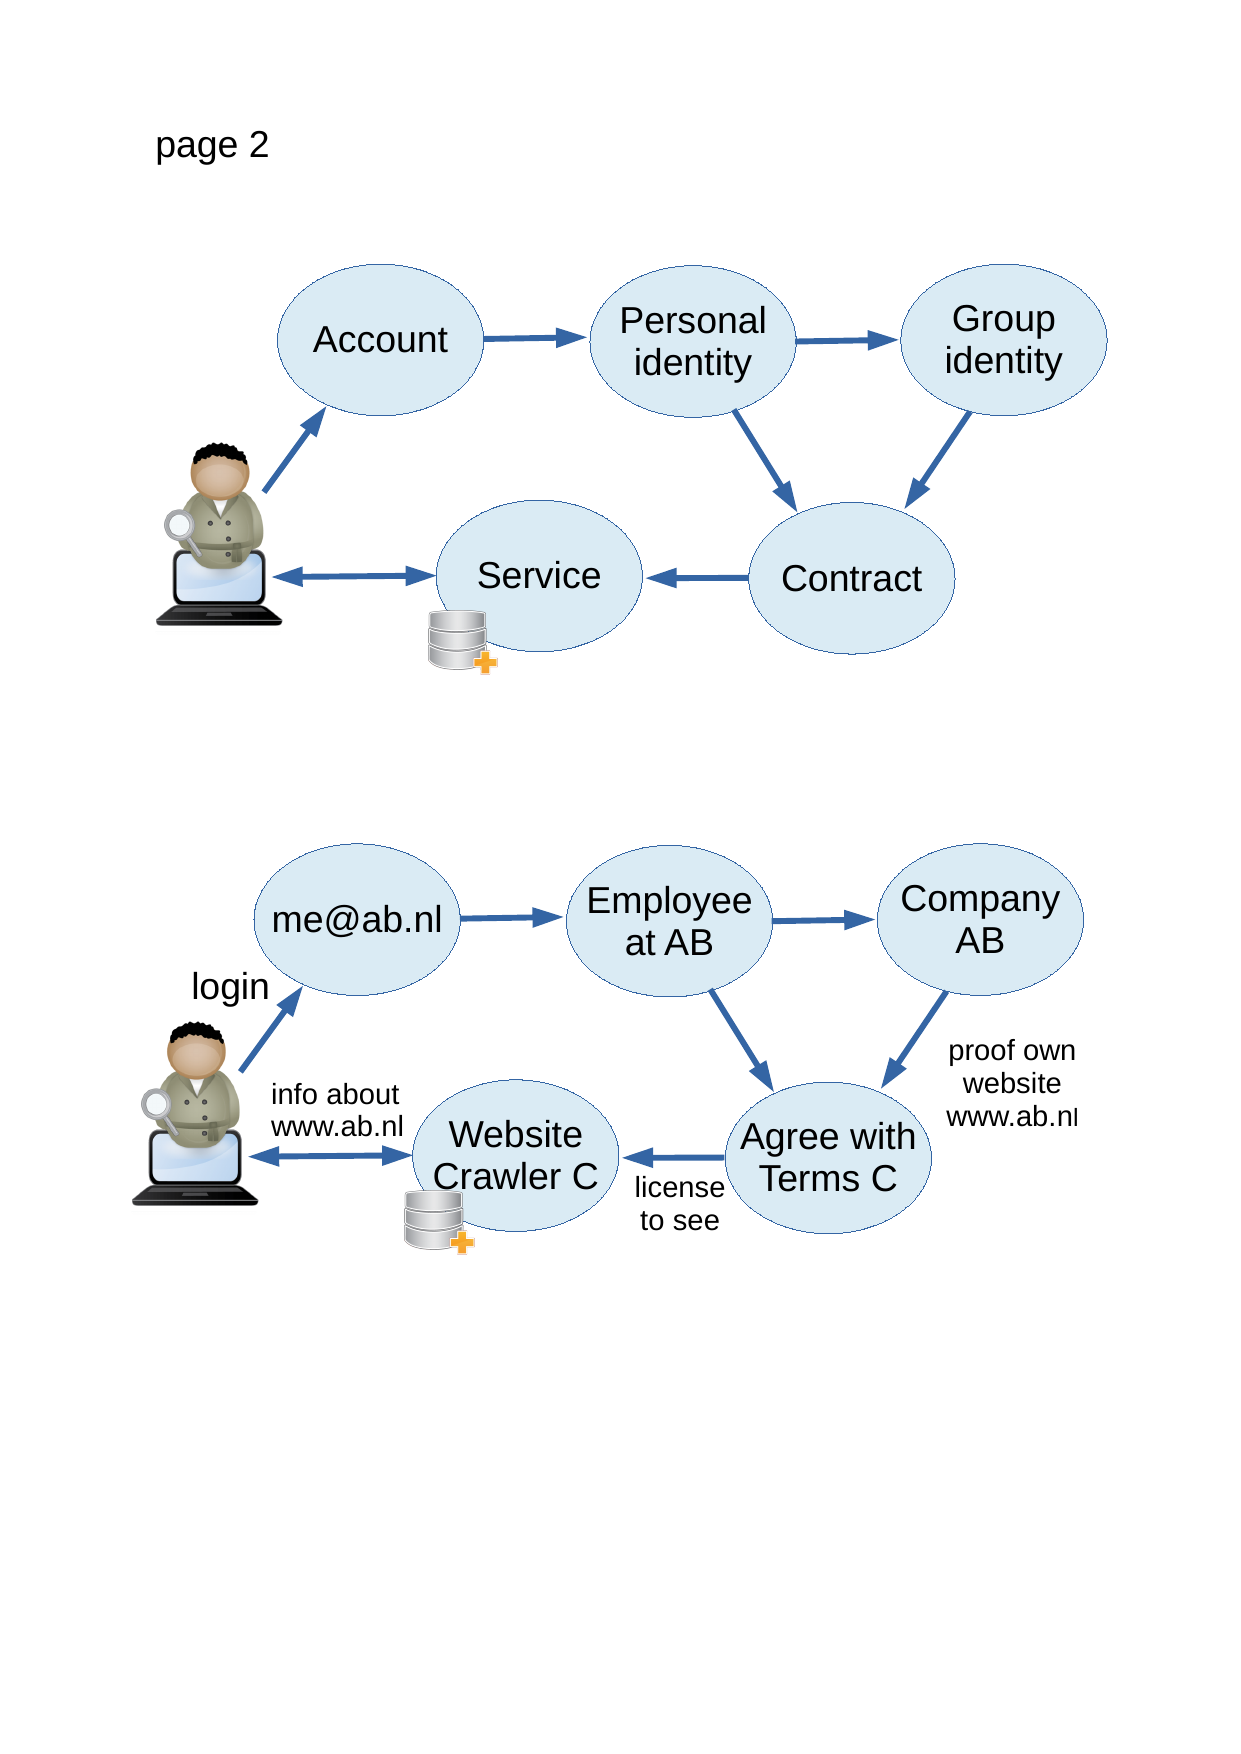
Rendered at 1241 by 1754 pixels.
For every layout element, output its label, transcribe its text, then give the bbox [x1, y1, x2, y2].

text_box info about www.ab.nl [256, 1070, 421, 1168]
picture [428, 610, 502, 679]
text_box Company AB [877, 843, 1084, 996]
text_box Service [436, 500, 643, 652]
picture [126, 1015, 264, 1220]
text_box license to see [619, 1163, 751, 1244]
text_box Personal identity [589, 265, 797, 418]
text_box Agree with Terms C [725, 1082, 932, 1234]
picture [150, 436, 288, 640]
text_box login [176, 957, 286, 1015]
text_box Website Crawler C [414, 1079, 619, 1232]
text_box Contract [748, 502, 956, 655]
text_box me@ab.nl [253, 843, 461, 996]
picture [404, 1190, 479, 1259]
text_box Employee at AB [566, 845, 773, 997]
text_box page 2 [140, 115, 285, 173]
text_box Group identity [900, 264, 1108, 416]
text_box Account [277, 264, 484, 416]
text_box proof own website www.ab.nl [931, 1026, 1094, 1140]
